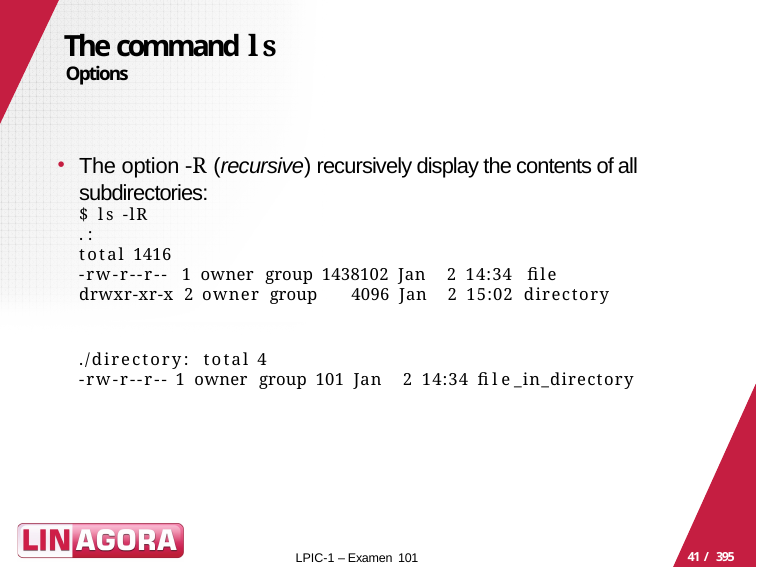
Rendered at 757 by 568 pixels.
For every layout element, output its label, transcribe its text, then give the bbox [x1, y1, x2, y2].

text_box <numéro> / 395 [683, 549, 747, 568]
text_box The option -R (recursive) recursively display the contents of all subdirectories: $ ls -lR .: total 1416 -rw-r--r-- 1 owner group 1438102 Jan 2 14:34 file drwxr-xr-x 2 owner group 4096 Jan 2 15:02 directory ./directory: total 4 -rw-r--r-- 1 owner group 101 Jan 2 14:34 file_in_directory [55, 150, 726, 494]
picture [0, 0, 352, 352]
text_box LPIC-1 – Examen 101 [293, 549, 420, 568]
text_box [17, 520, 184, 562]
text_box The command ls Options [63, 26, 697, 122]
